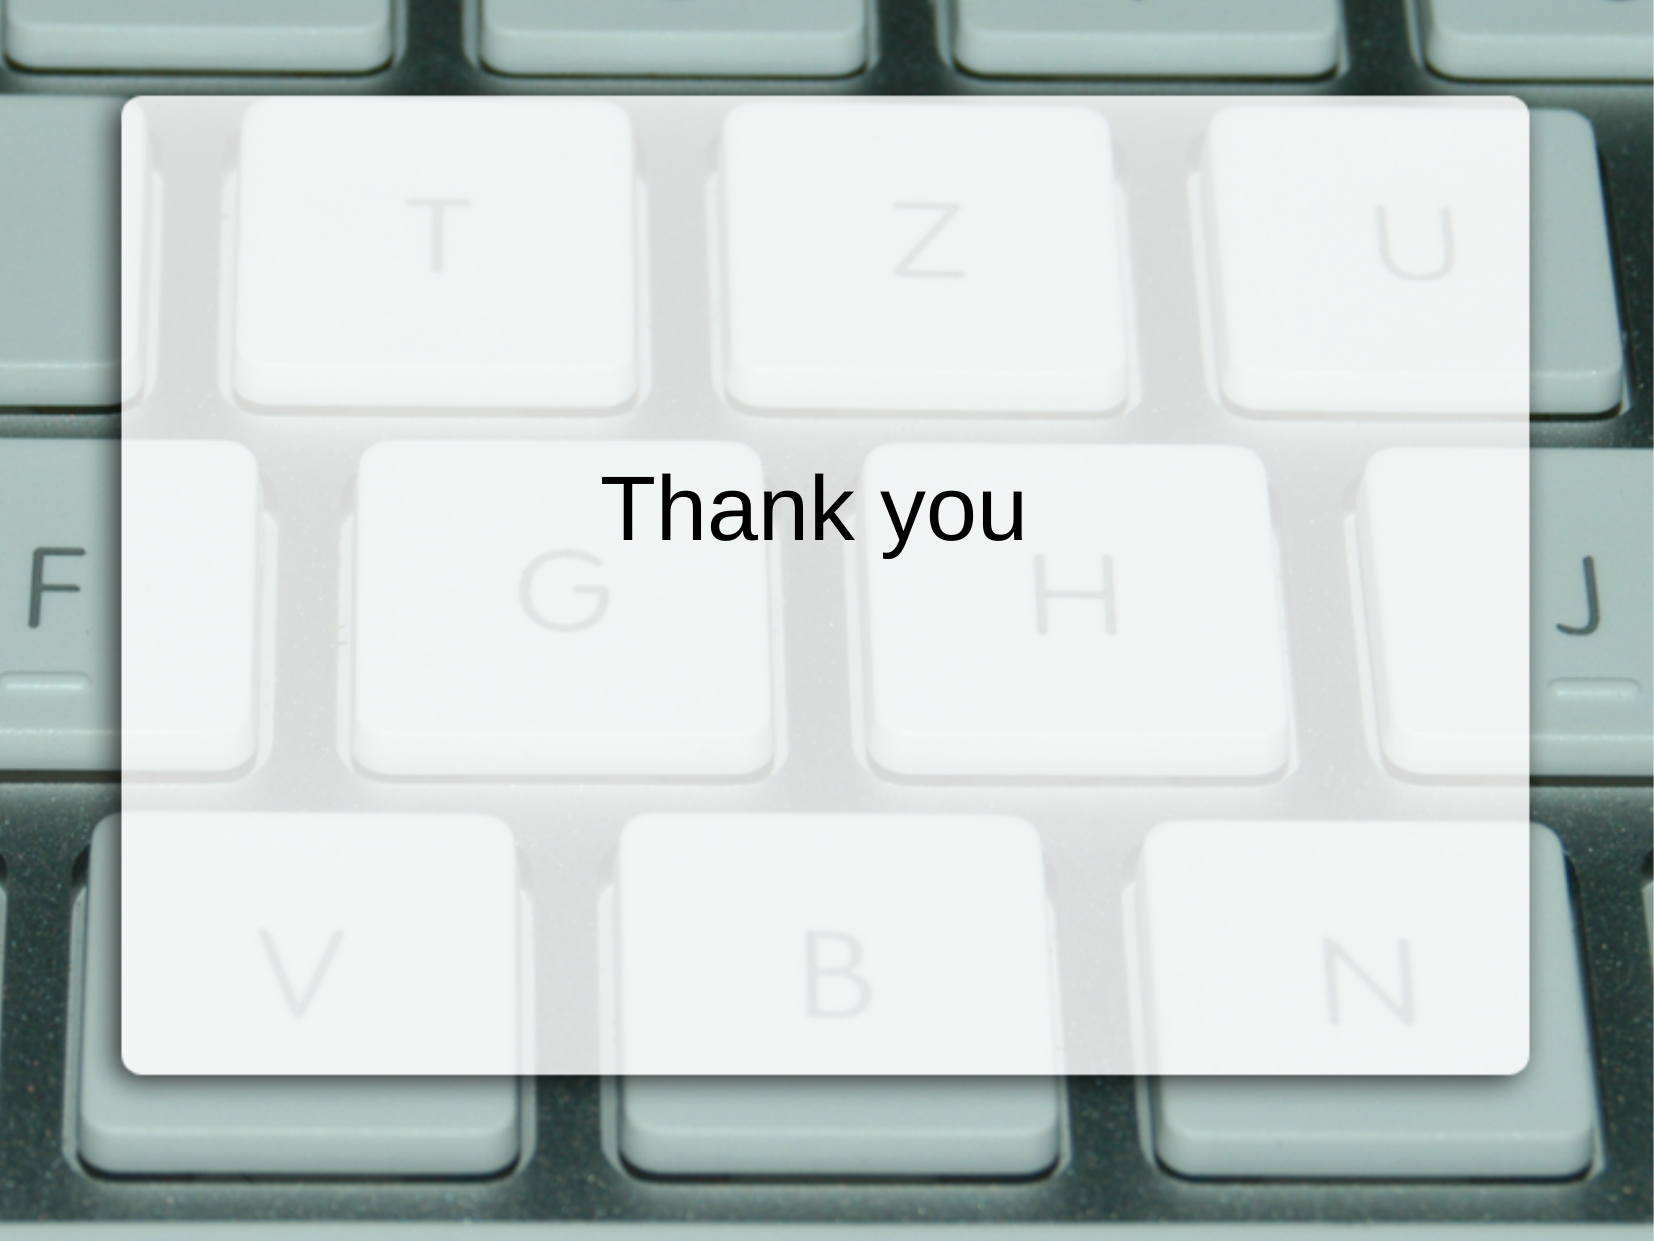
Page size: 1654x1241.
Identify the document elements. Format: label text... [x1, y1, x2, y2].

picture [0, 0, 1654, 1241]
title Thank you [129, 412, 1501, 605]
